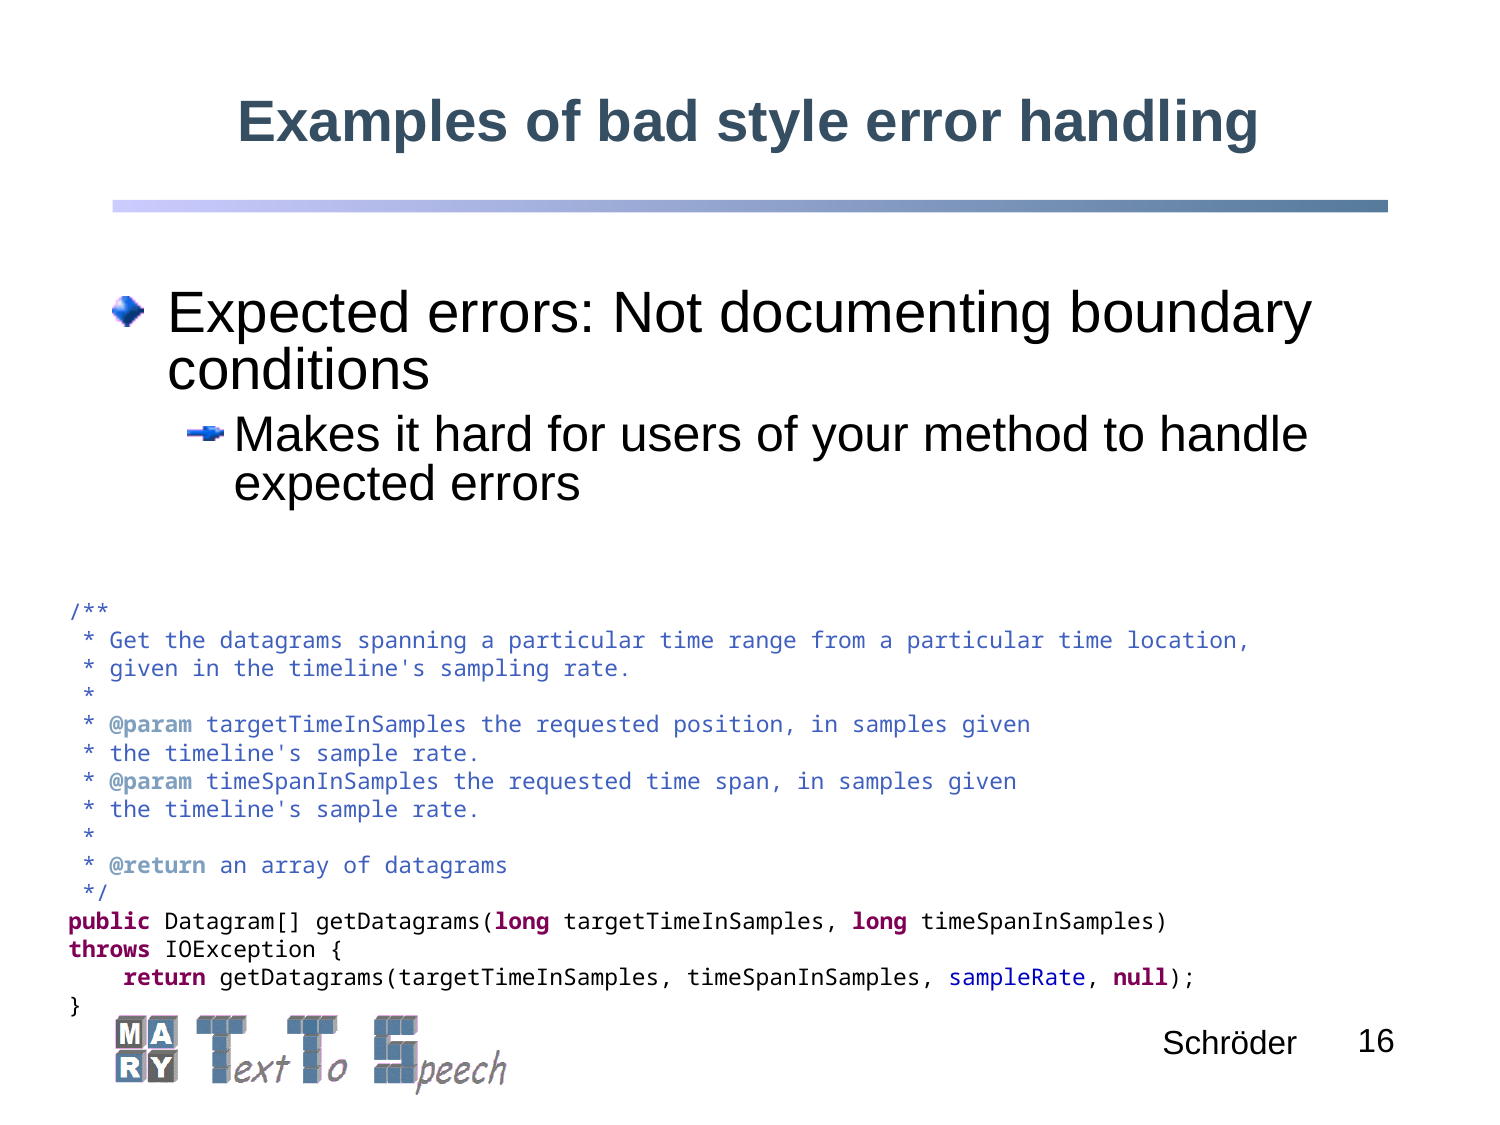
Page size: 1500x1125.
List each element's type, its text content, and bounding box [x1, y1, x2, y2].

text_box /** * Get the datagrams spanning a particular time range from a particular time location, * given in the timeline's sampling rate. * * @param targetTimeInSamples the requested position, in samples given * the timeline's sample rate. * @param timeSpanInSamples the requested time span, in samples given * the timeline's sample rate. * * @return an array of datagrams */ public Datagram[] getDatagrams(long targetTimeInSamples, long timeSpanInSamples) throws IOException { return getDatagrams(targetTimeInSamples, timeSpanInSamples, sampleRate, null); } [0, 590, 1472, 997]
title Examples of bad style error handling [112, 57, 1387, 193]
picture [112, 1012, 507, 1096]
list Expected errors: Not documenting boundary conditions Makes it hard for users of your method to handle expected errors [112, 287, 1387, 590]
